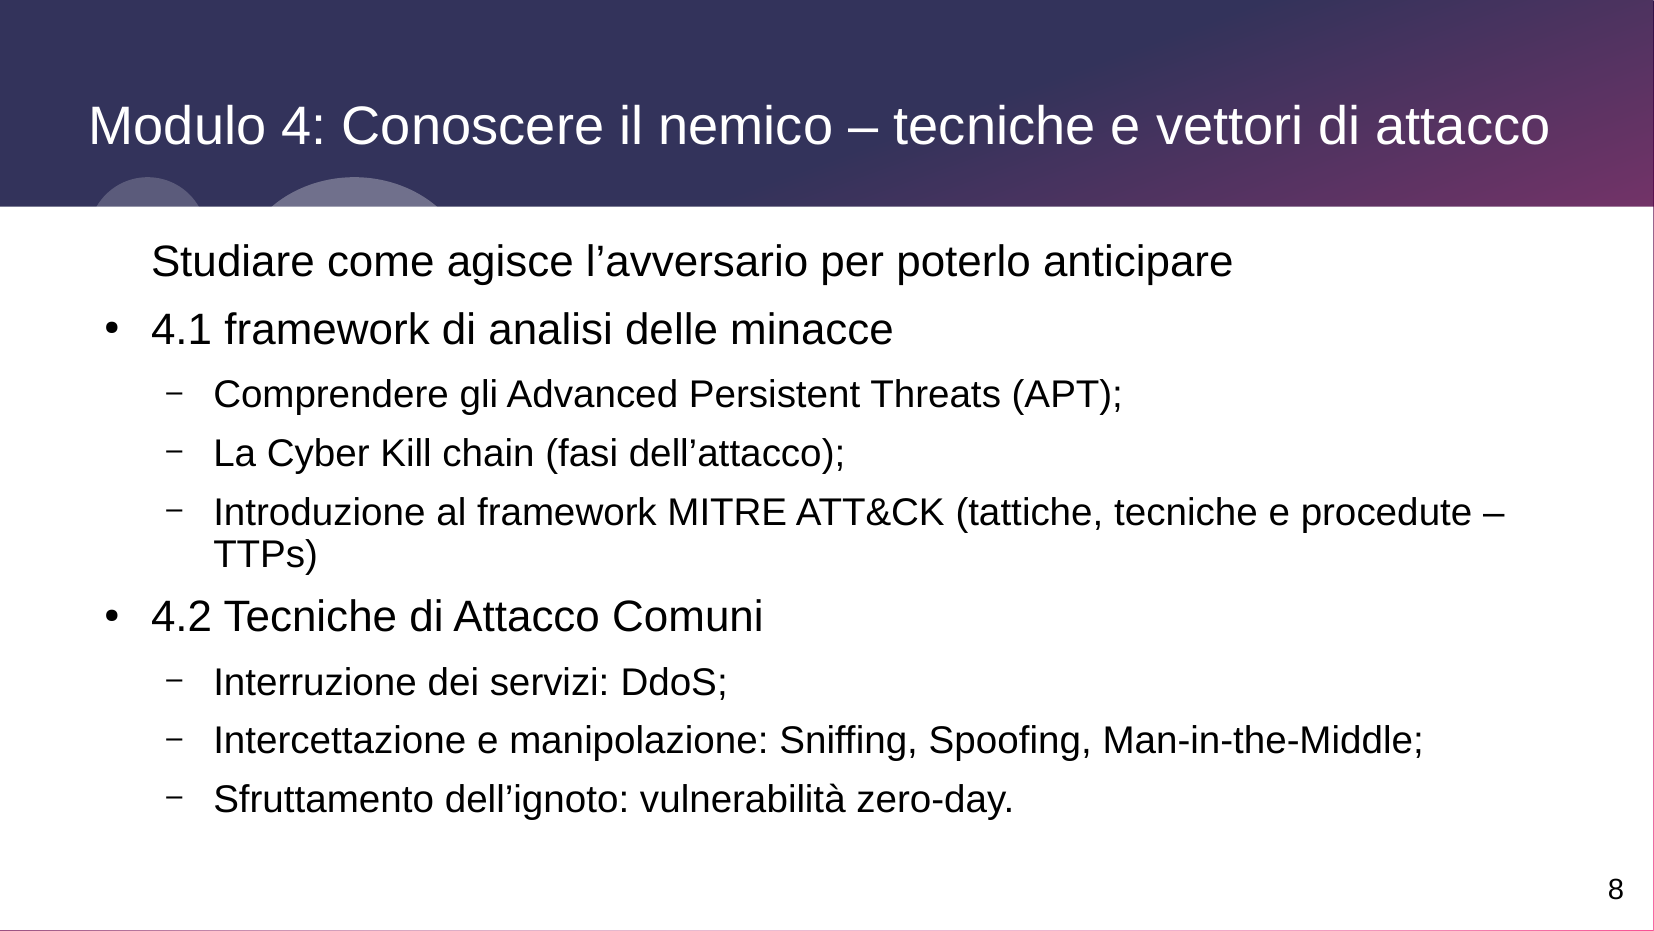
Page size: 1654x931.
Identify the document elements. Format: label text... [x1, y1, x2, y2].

list Studiare come agisce l’avversario per poterlo anticipare 4.1 framework di analisi delle minacce Comprendere gli Advanced Persistent Threats (APT); La Cyber Kill chain (fasi dell’attacco); Introduzione al framework MITRE ATT&CK (tattiche, tecniche e procedute – TTPs) 4.2 Tecniche di Attacco Comuni Interruzione dei servizi: DdoS; Intercettazione e manipolazione: Sniffing, Spoofing, Man-in-the-Middle; Sfruttamento dell’ignoto: vulnerabilità zero-day. [88, 236, 1565, 827]
title Modulo 4: Conoscere il nemico – tecniche e vettori di attacco [88, 44, 1565, 207]
